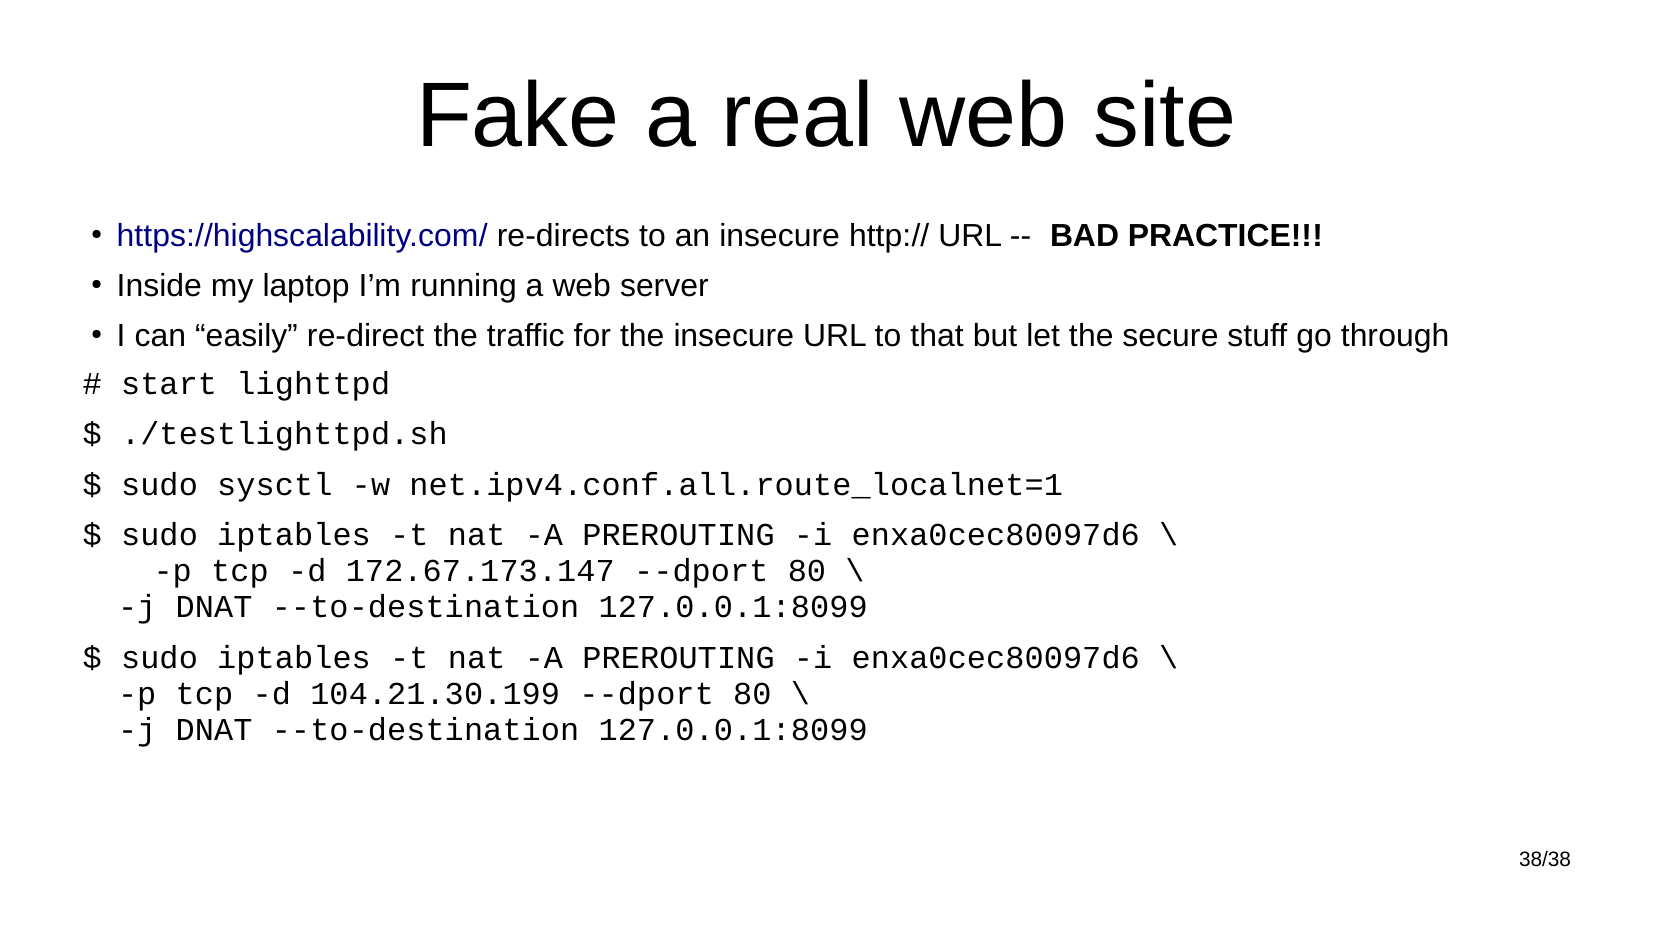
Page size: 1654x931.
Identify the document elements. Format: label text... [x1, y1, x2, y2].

title Fake a real web site [82, 37, 1571, 193]
list https://highscalability.com/ re-directs to an insecure http:// URL -- BAD PRACTICE!!! Inside my laptop I’m running a web server I can “easily” re-direct the traffic for the insecure URL to that but let the secure stuff go through # start lighttpd $ ./testlighttpd.sh $ sudo sysctl -w net.ipv4.conf.all.route_localnet=1 $ sudo iptables -t nat -A PREROUTING -i enxa0cec80097d6 \ -p tcp -d 172.67.173.147 --dport 80 \ -j DNAT --to-destination 127.0.0.1:8099 $ sudo iptables -t nat -A PREROUTING -i enxa0cec80097d6 \ -p tcp -d 104.21.30.199 --dport 80 \ -j DNAT --to-destination 127.0.0.1:8099 [82, 217, 1571, 758]
